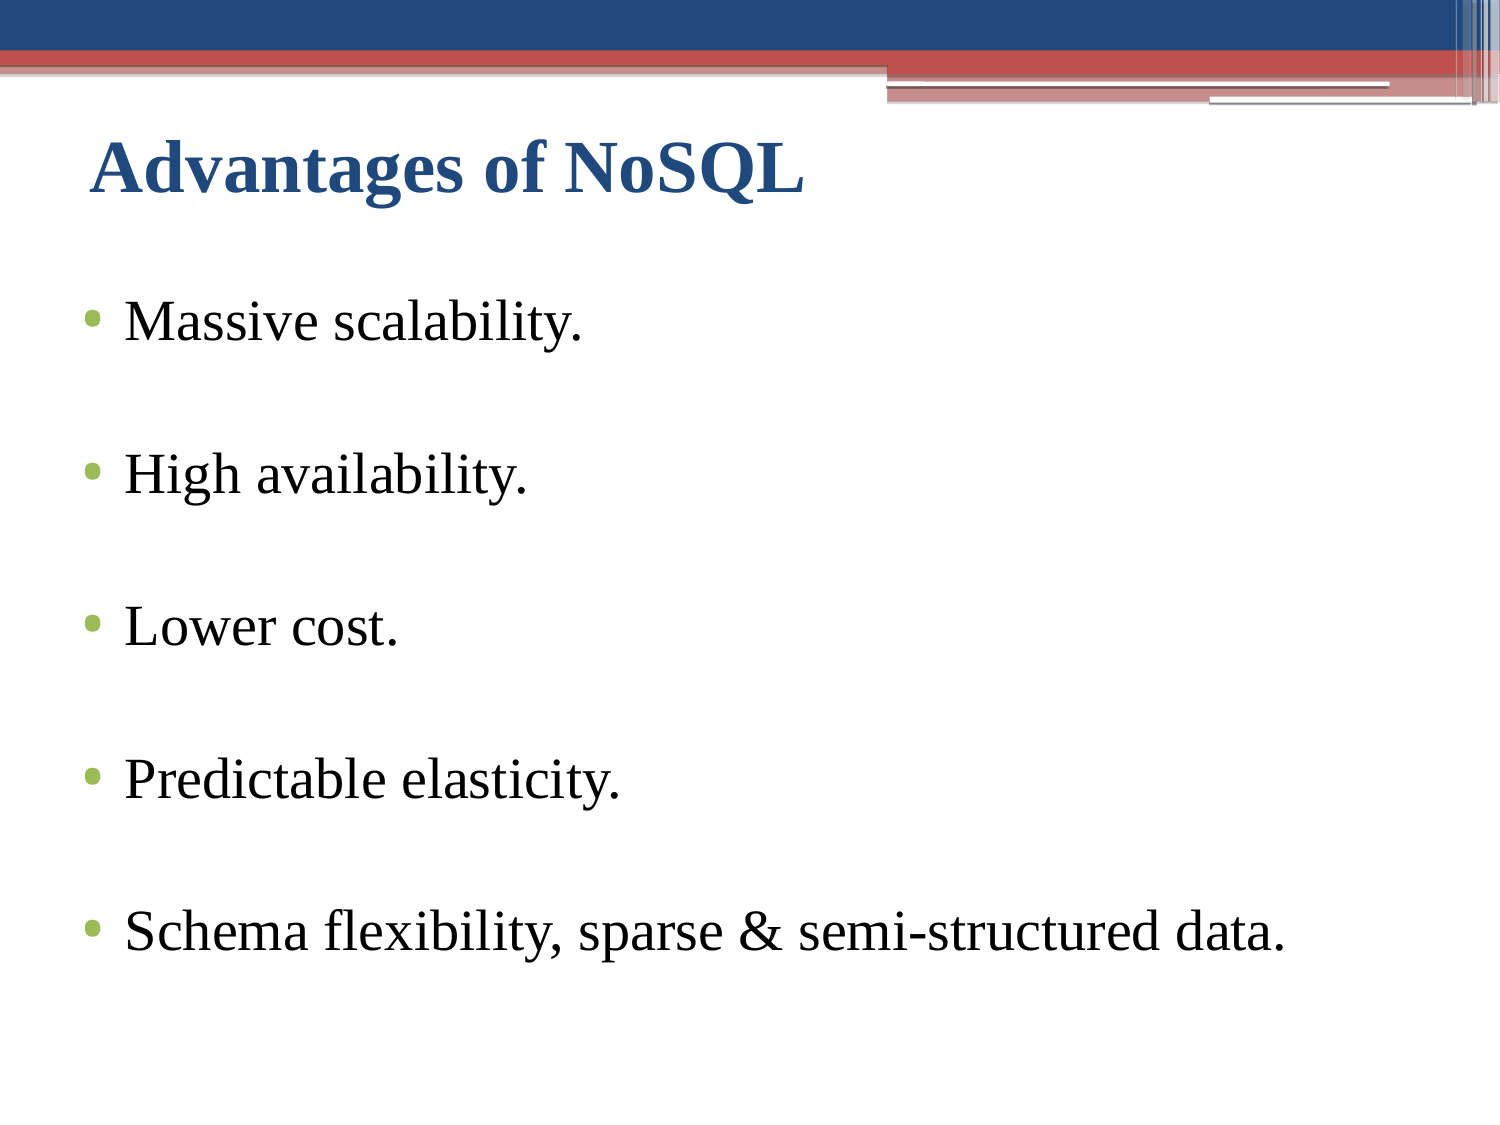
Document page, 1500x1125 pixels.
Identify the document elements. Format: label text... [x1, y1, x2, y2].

title Advantages of NoSQL [75, 75, 1425, 250]
list Massive scalability. High availability. Lower cost. Predictable elasticity. Schema flexibility, sparse & semi-structured data. [50, 275, 1400, 985]
